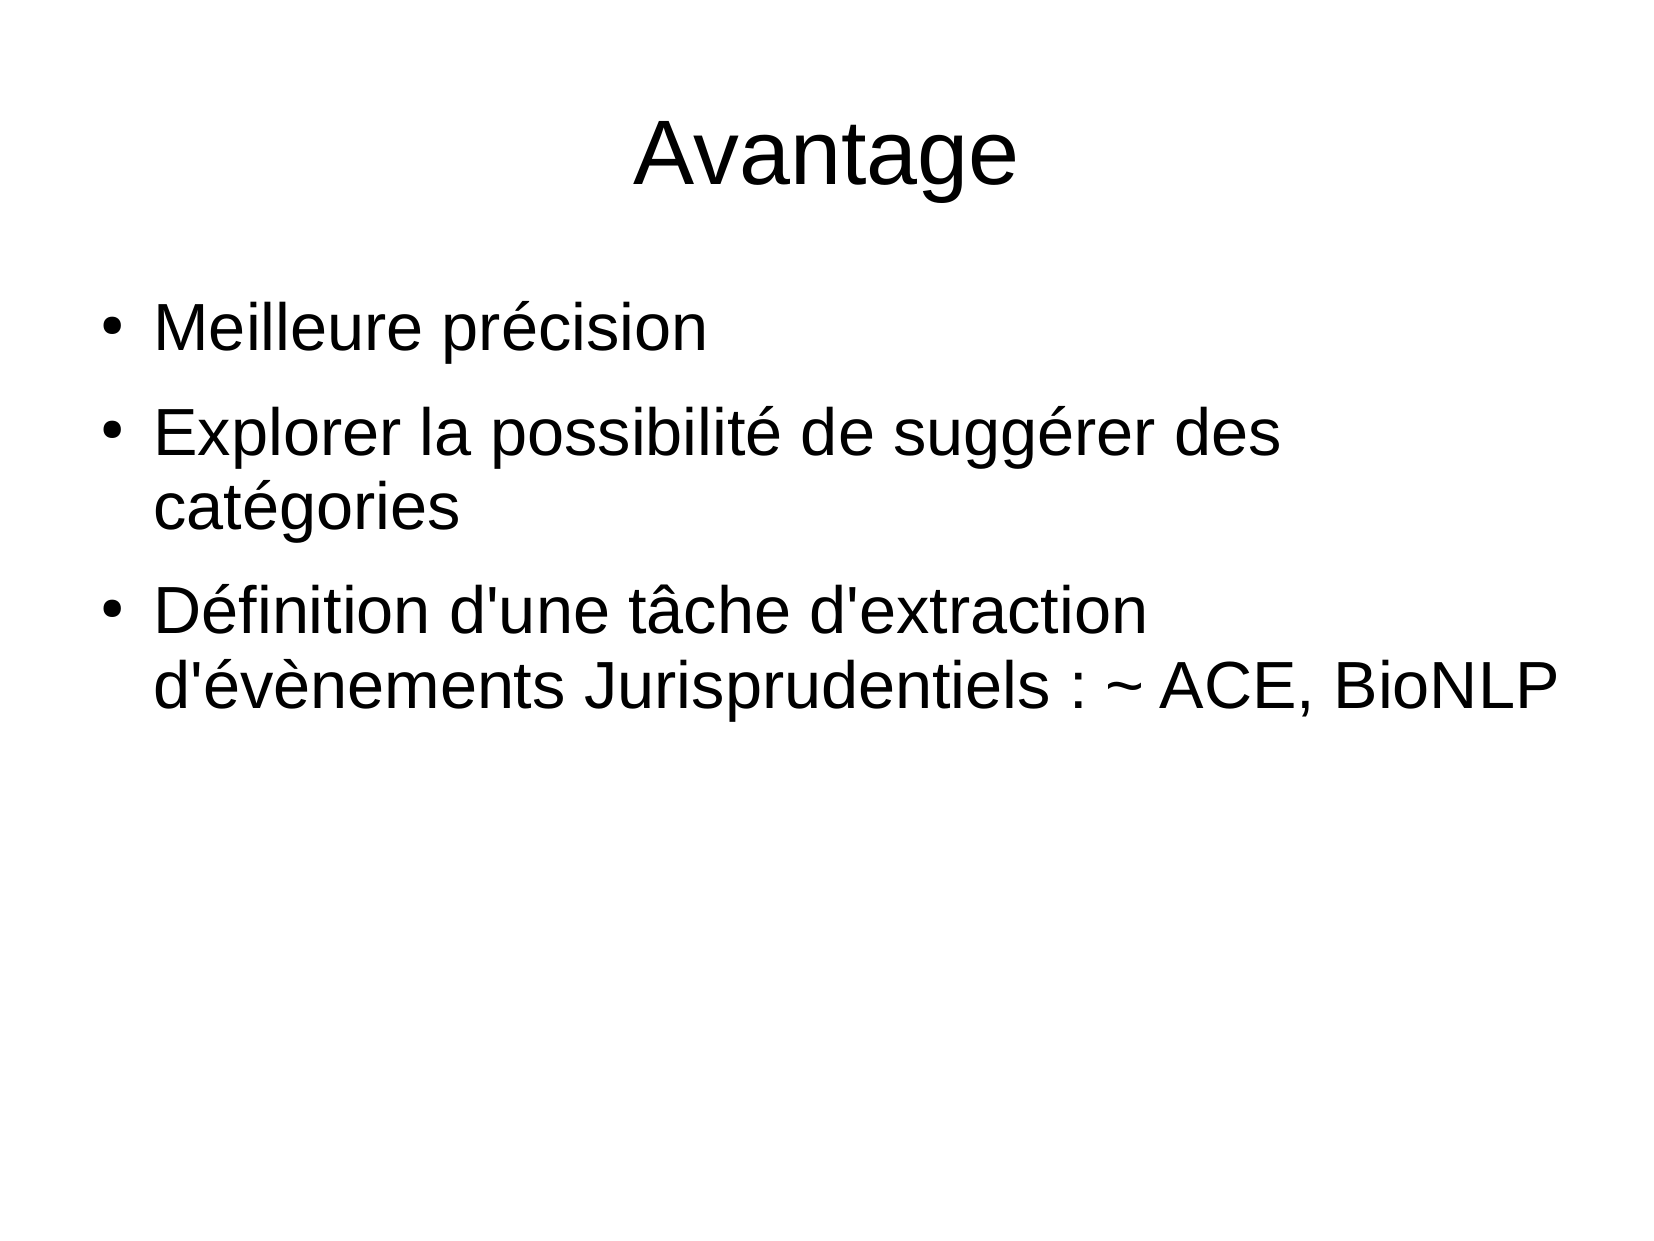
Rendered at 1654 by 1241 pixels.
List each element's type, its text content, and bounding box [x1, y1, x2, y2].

list Meilleure précision Explorer la possibilité de suggérer des catégories Définition d'une tâche d'extraction d'évènements Jurisprudentiels : ~ ACE, BioNLP [82, 290, 1571, 1010]
title Avantage [82, 49, 1571, 257]
